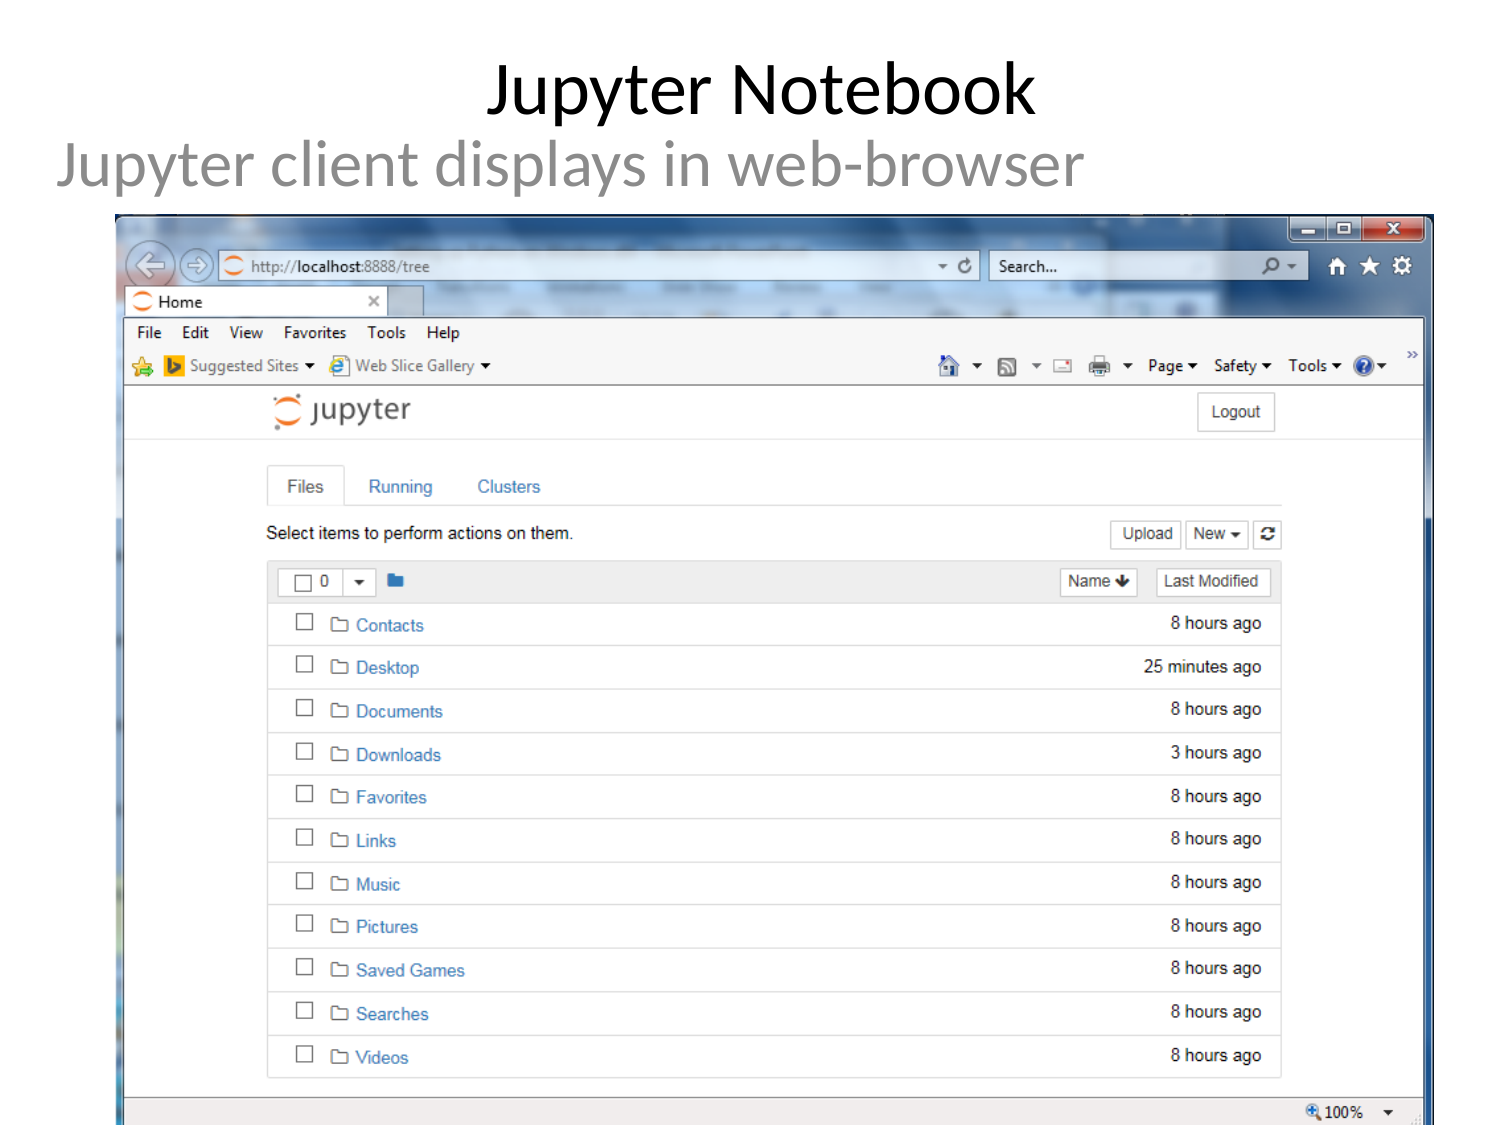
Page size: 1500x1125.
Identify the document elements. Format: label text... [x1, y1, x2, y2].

text_box Jupyter client displays in web-browser [41, 112, 1436, 215]
title Jupyter Notebook [123, 30, 1399, 112]
picture [115, 214, 1434, 1125]
